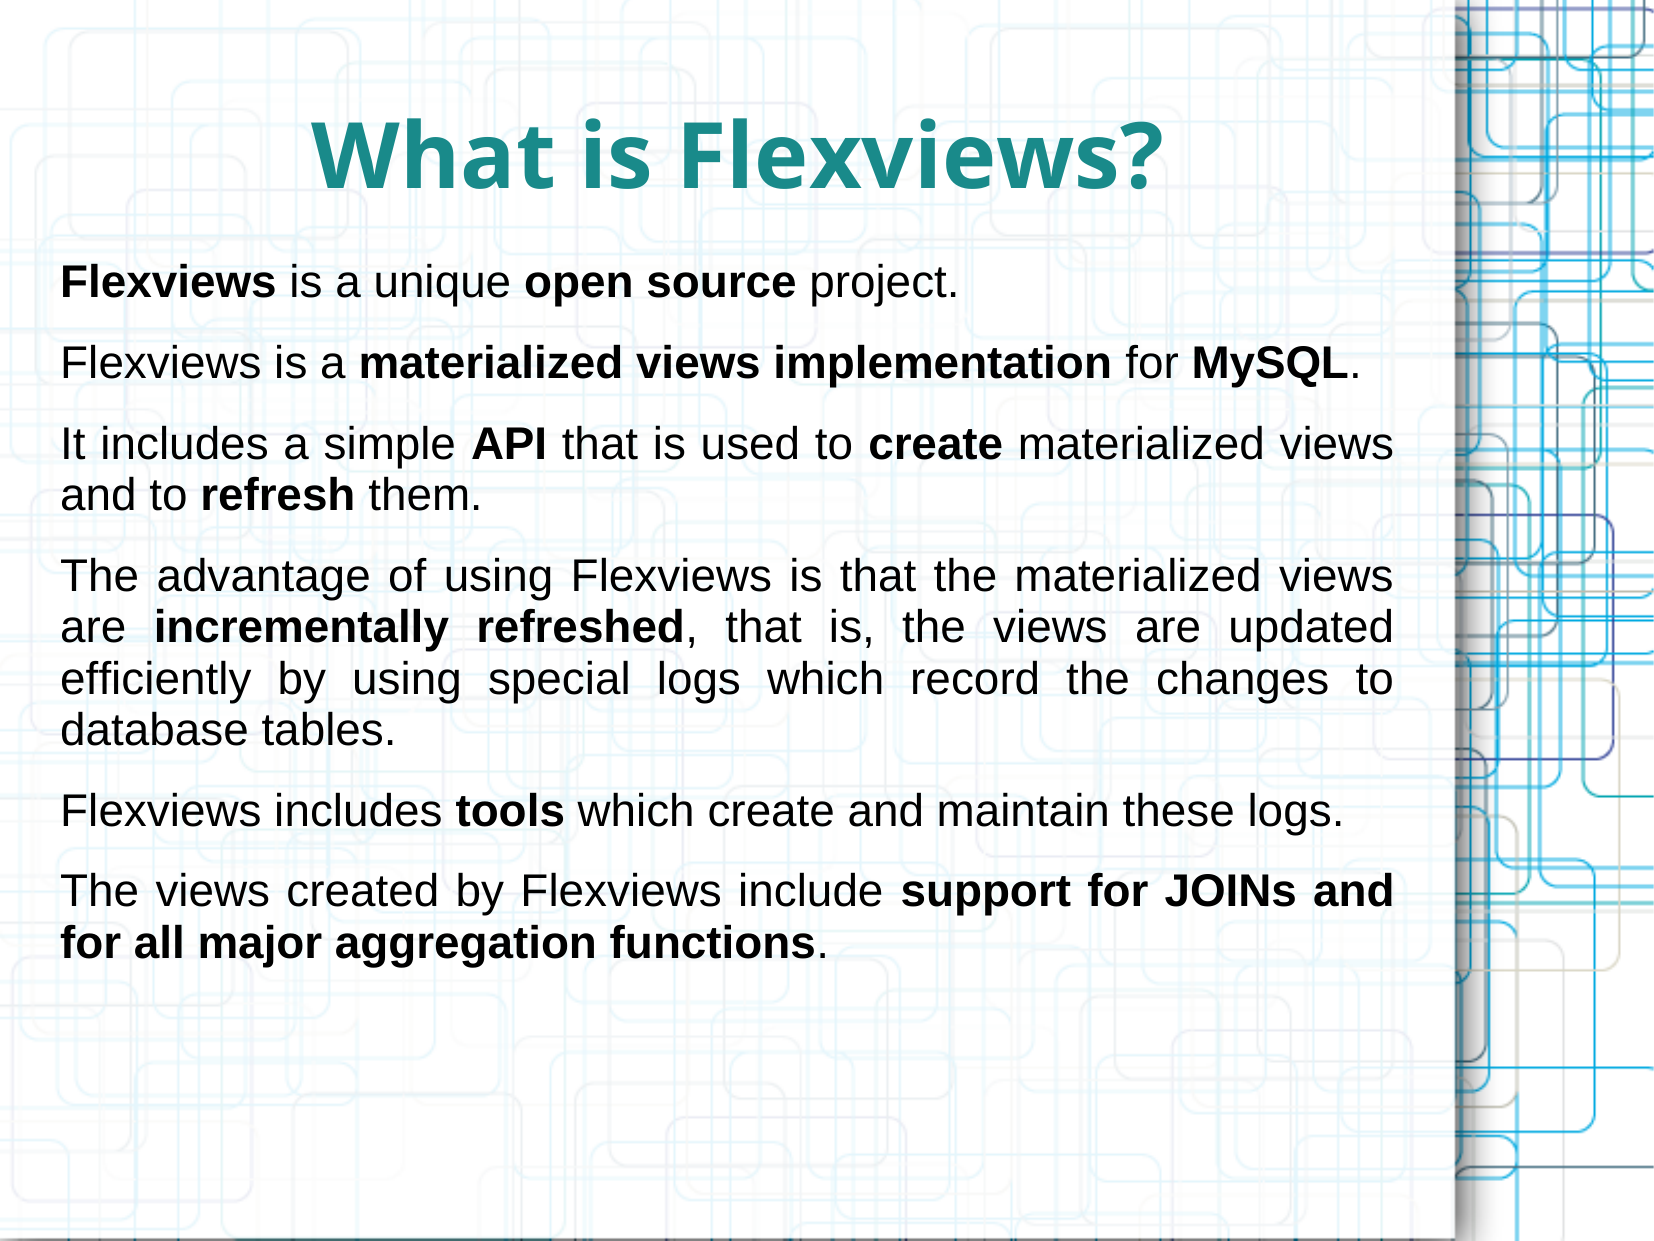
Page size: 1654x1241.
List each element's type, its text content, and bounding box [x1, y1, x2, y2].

title What is Flexviews? [59, 49, 1418, 257]
list Flexviews is a unique open source project. Flexviews is a materialized views implementation for MySQL. It includes a simple API that is used to create materialized views and to refresh them. The advantage of using Flexviews is that the materialized views are incrementally refreshed, that is, the views are updated efficiently by using special logs which record the changes to database tables. Flexviews includes tools which create and maintain these logs. The views created by Flexviews include support for JOINs and for all major aggregation functions. [60, 256, 1395, 1241]
picture [0, 0, 1654, 1241]
